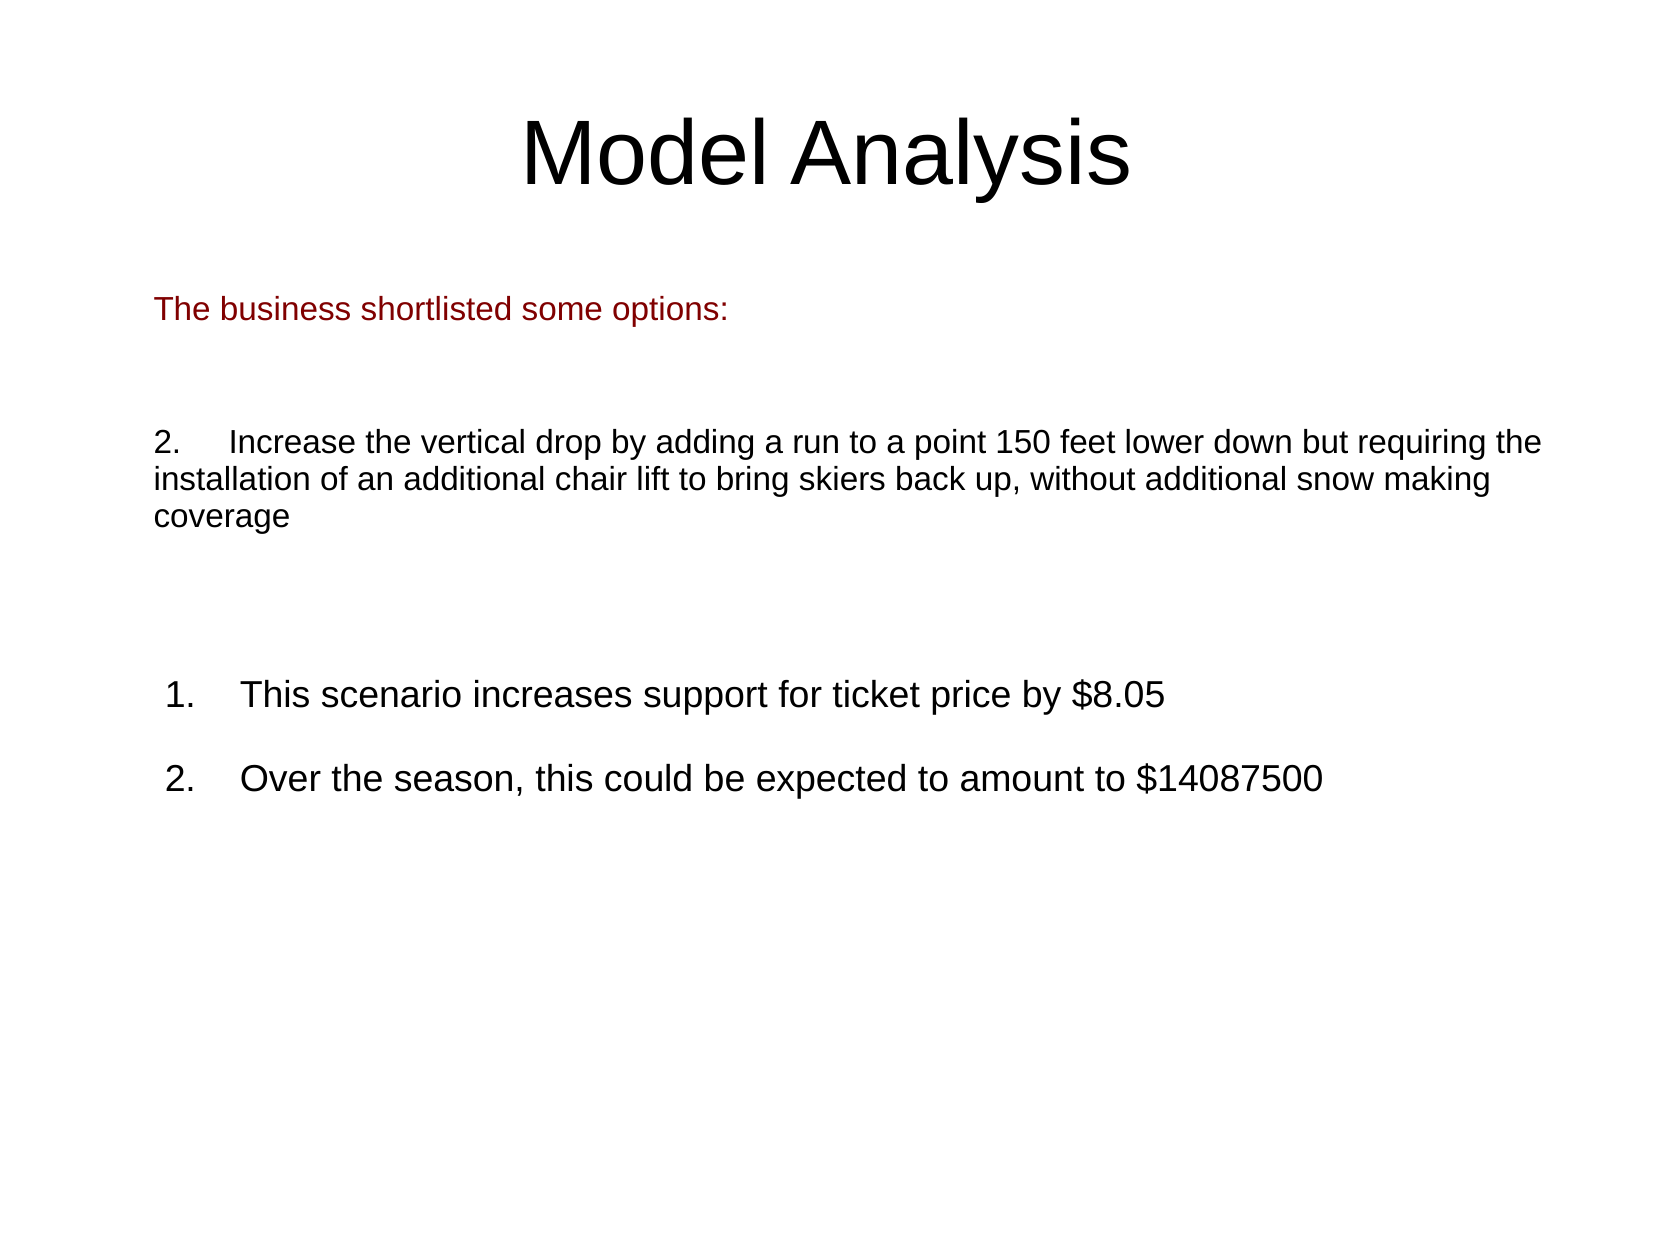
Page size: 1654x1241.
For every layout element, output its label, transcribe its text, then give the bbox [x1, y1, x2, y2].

list The business shortlisted some options: 2. Increase the vertical drop by adding a run to a point 150 feet lower down but requiring the installation of an additional chair lift to bring skiers back up, without additional snow making coverage [82, 290, 1571, 1010]
title Model Analysis [82, 49, 1571, 257]
text_box 1. This scenario increases support for ticket price by $8.05 2. Over the season, this could be expected to amount to $14087500 [150, 666, 1339, 807]
